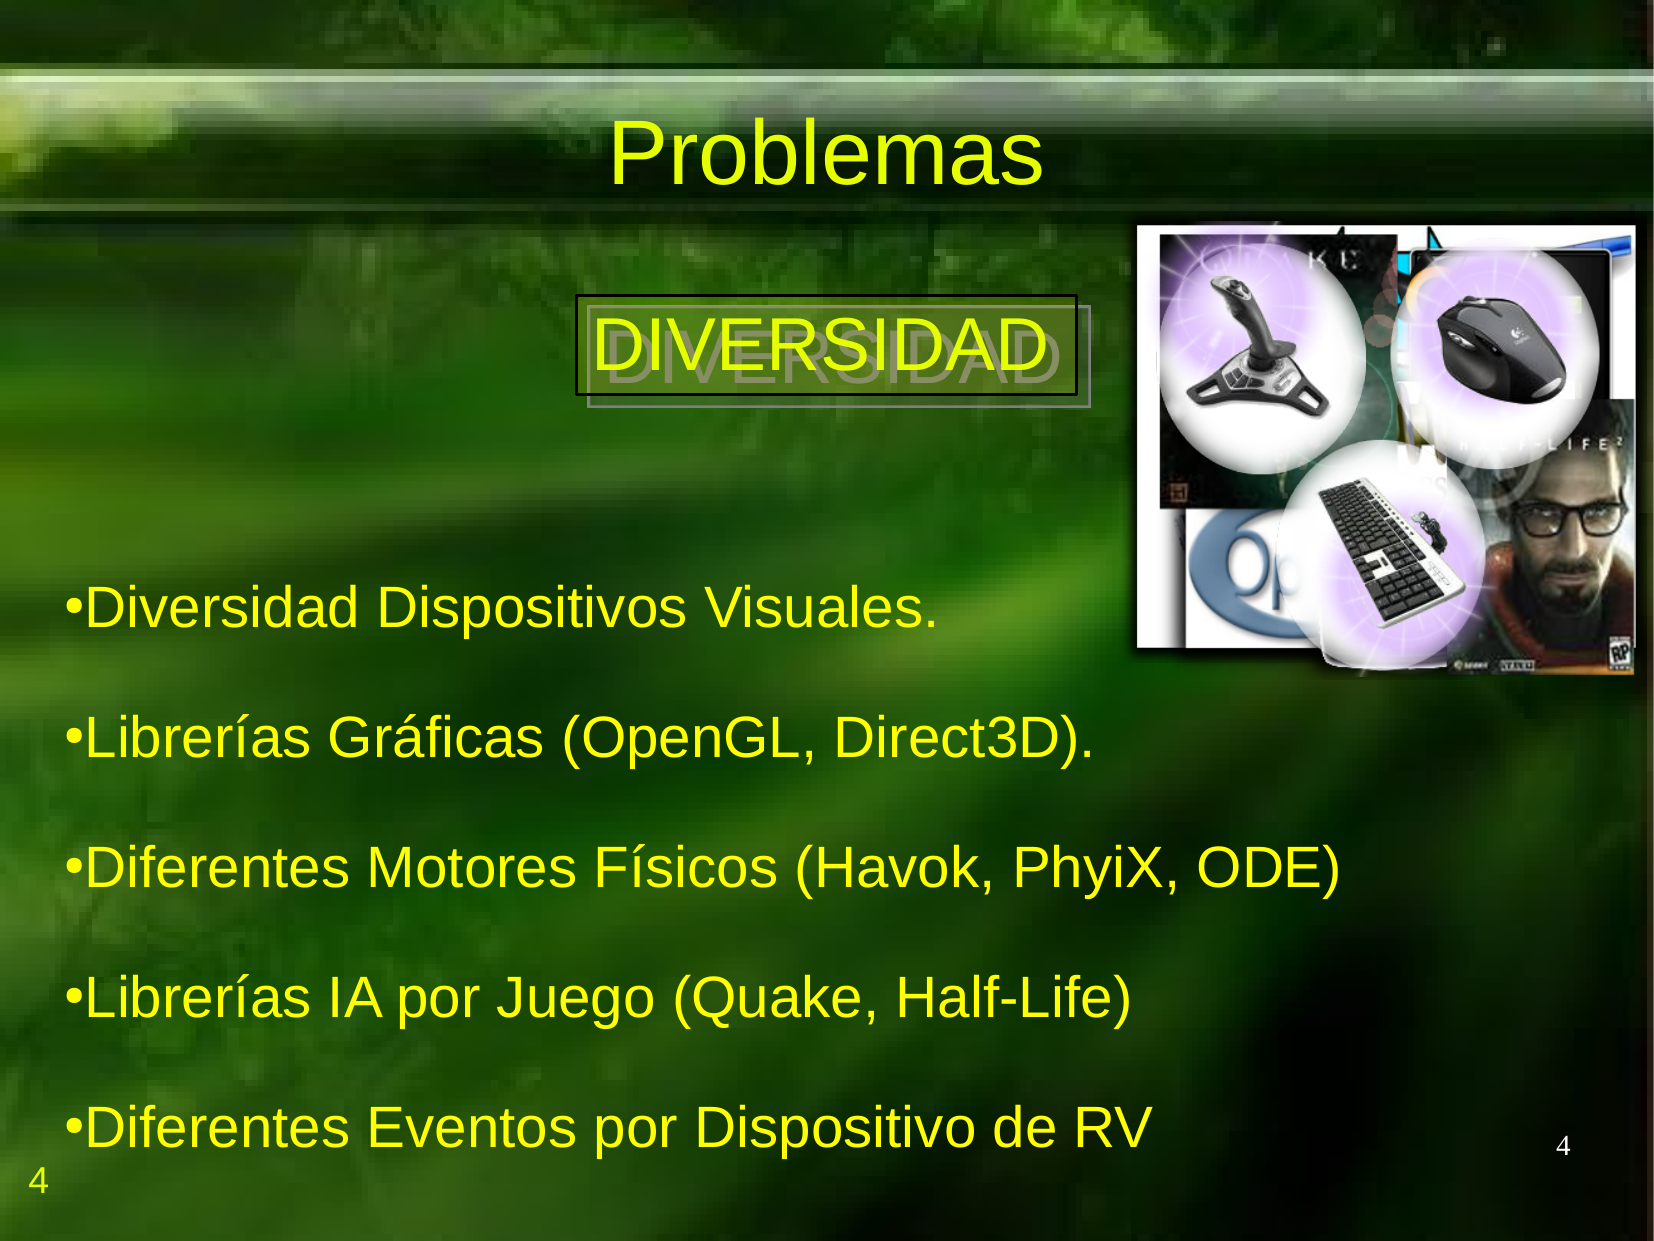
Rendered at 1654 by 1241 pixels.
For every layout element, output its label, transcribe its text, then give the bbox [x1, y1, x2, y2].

text_box DIVERSIDAD [576, 295, 1077, 395]
text_box <número> [13, 1151, 214, 1222]
picture [0, 0, 1654, 1241]
title Problemas [82, 49, 1571, 257]
text_box [206, 354, 1122, 425]
text_box Diversidad Dispositivos Visuales. Librerías Gráficas (OpenGL, Direct3D). Diferentes Motores Físicos (Havok, PhyiX, ODE) Librerías IA por Juego (Quake, Half-Life) Diferentes Eventos por Dispositivo de RV [49, 501, 1359, 1102]
